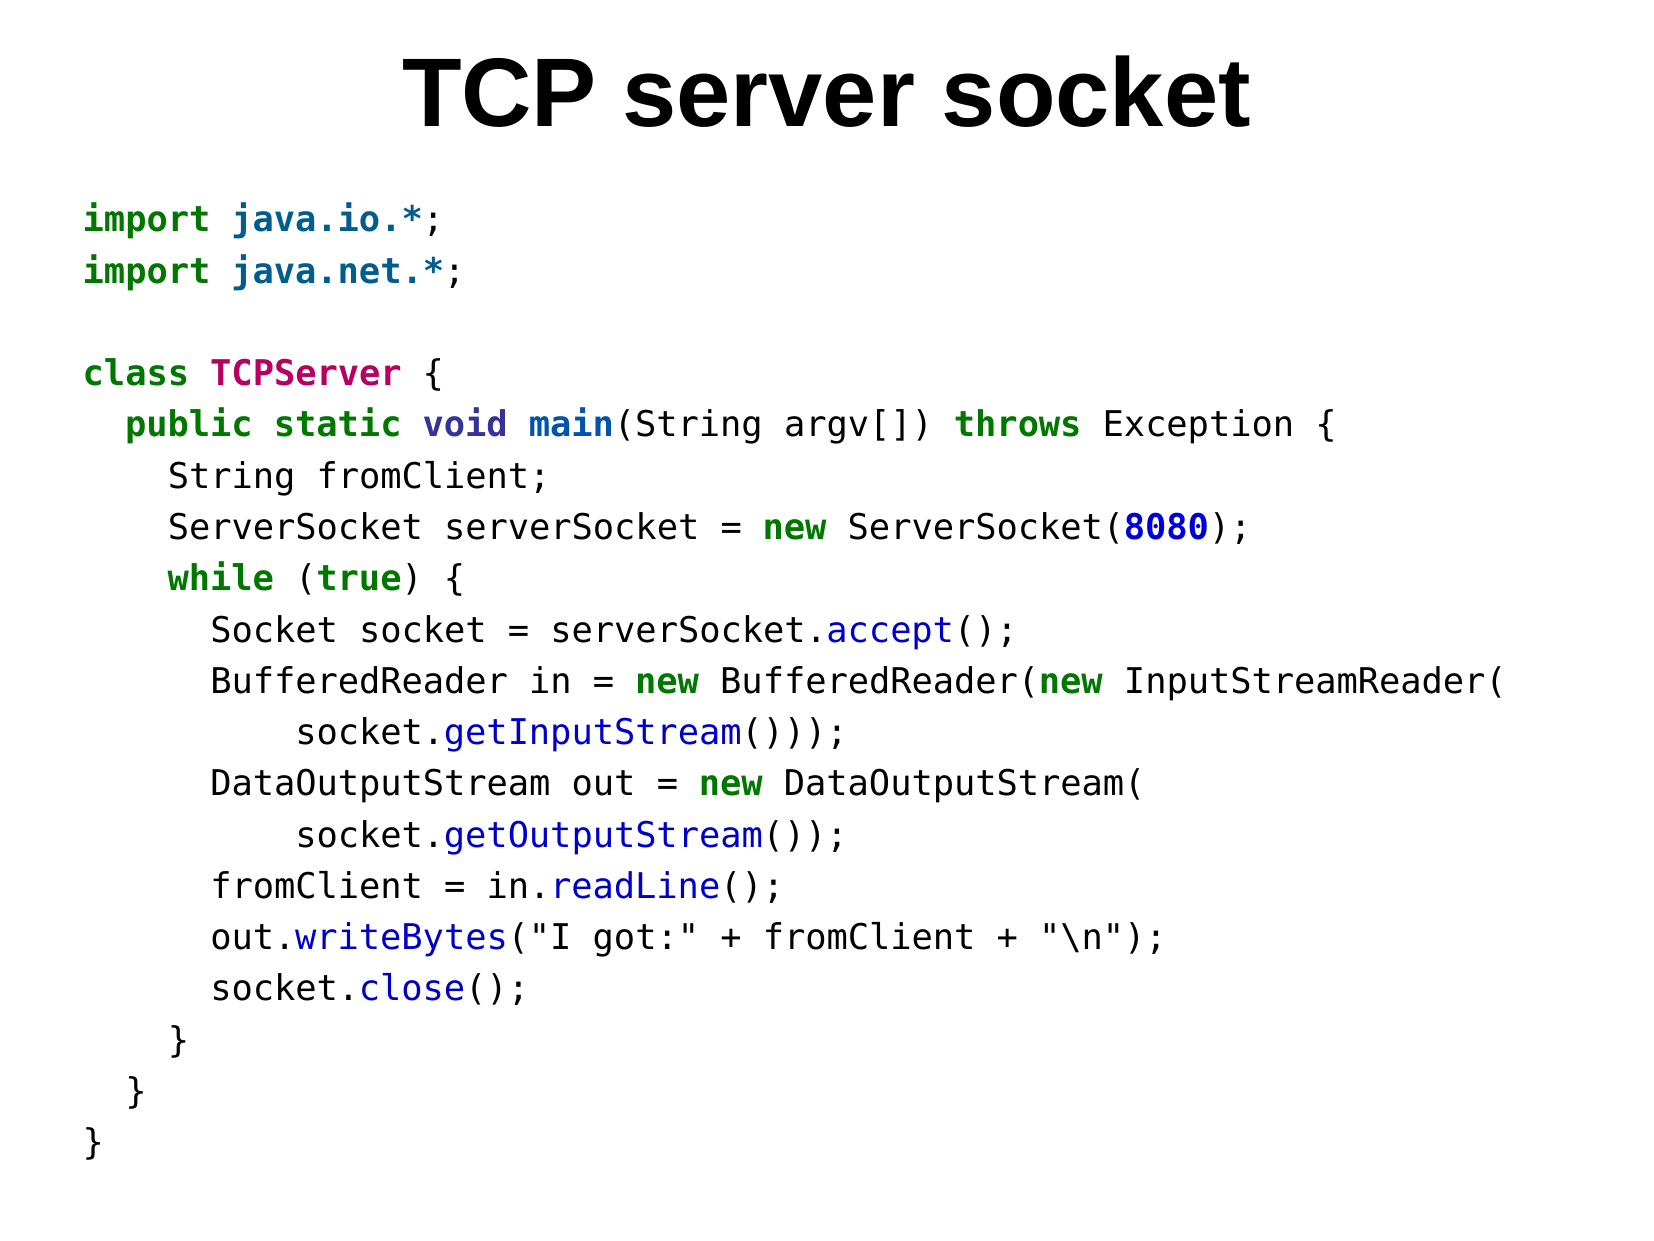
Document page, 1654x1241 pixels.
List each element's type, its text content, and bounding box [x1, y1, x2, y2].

list import java.io.*; import java.net.*; class TCPServer { public static void main(String argv[]) throws Exception { String fromClient; ServerSocket serverSocket = new ServerSocket(8080); while (true) { Socket socket = serverSocket.accept(); BufferedReader in = new BufferedReader(new InputStreamReader( socket.getInputStream())); DataOutputStream out = new DataOutputStream( socket.getOutputStream()); fromClient = in.readLine(); out.writeBytes("I got:" + fromClient + "\n"); socket.close(); } } } [82, 188, 1538, 1186]
title TCP server socket [82, 19, 1571, 166]
